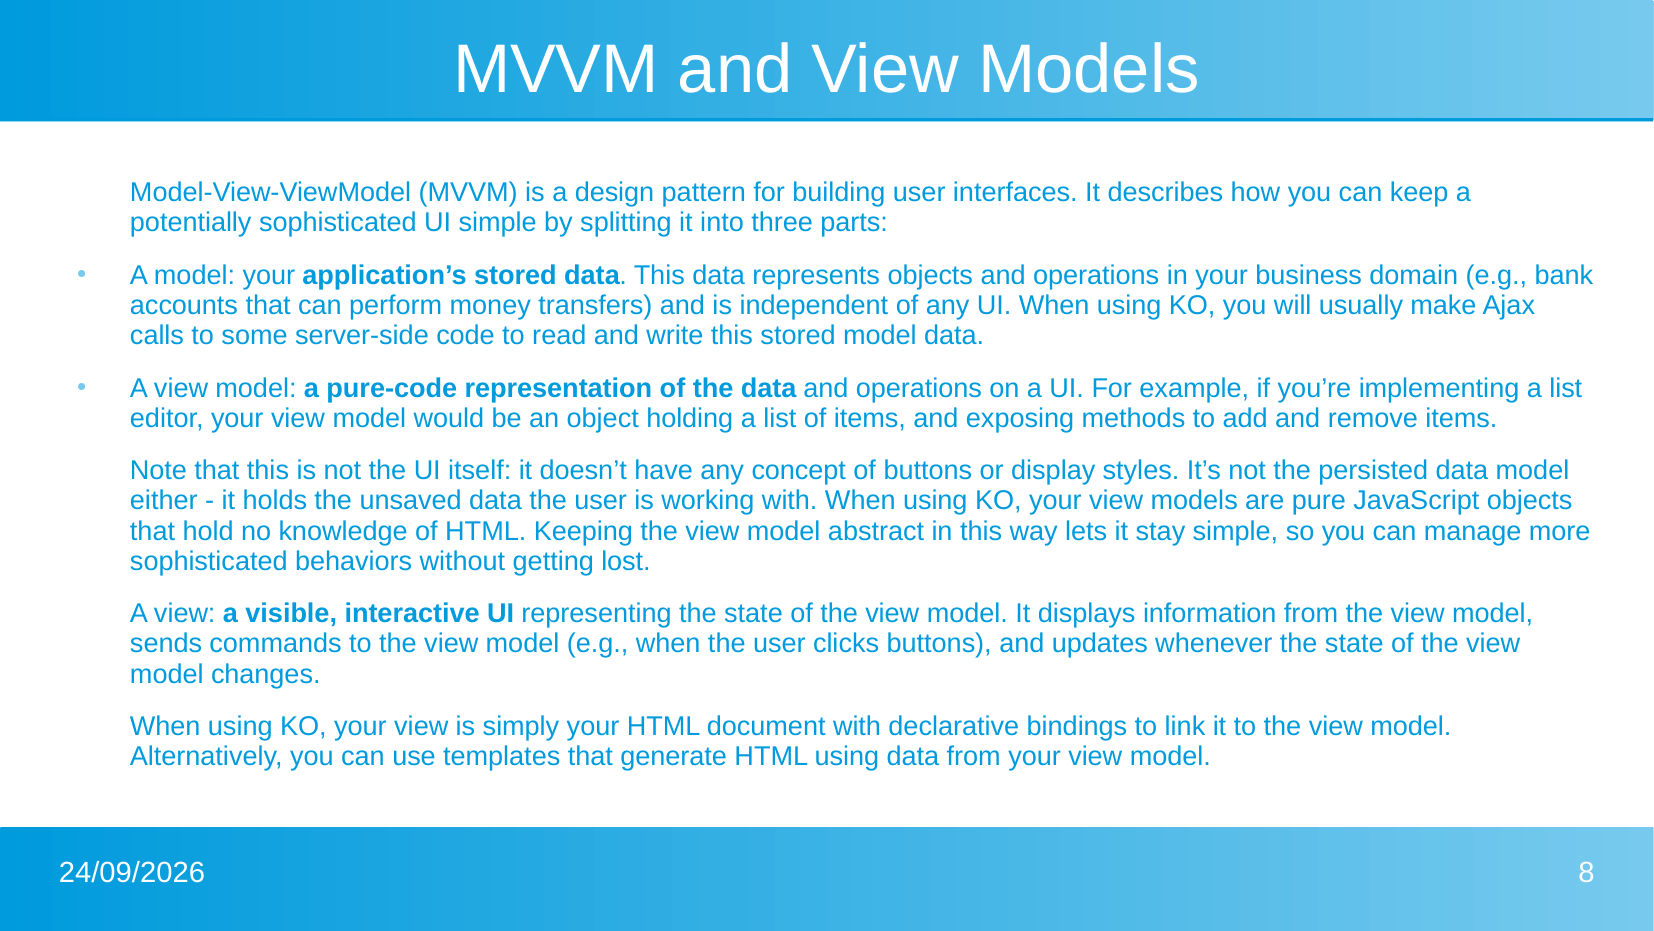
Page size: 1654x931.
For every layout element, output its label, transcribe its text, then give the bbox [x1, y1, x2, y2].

title MVVM and View Models [59, 29, 1595, 108]
list Model-View-ViewModel (MVVM) is a design pattern for building user interfaces. It describes how you can keep a potentially sophisticated UI simple by splitting it into three parts: A model: your application’s stored data. This data represents objects and operations in your business domain (e.g., bank accounts that can perform money transfers) and is independent of any UI. When using KO, you will usually make Ajax calls to some server-side code to read and write this stored model data. A view model: a pure-code representation of the data and operations on a UI. For example, if you’re implementing a list editor, your view model would be an object holding a list of items, and exposing methods to add and remove items. Note that this is not the UI itself: it doesn’t have any concept of buttons or display styles. It’s not the persisted data model either - it holds the unsaved data the user is working with. When using KO, your view models are pure JavaScript objects that hold no knowledge of HTML. Keeping the view model abstract in this way lets it stay simple, so you can manage more sophisticated behaviors without getting lost. A view: a visible, interactive UI representing the state of the view model. It displays information from the view model, sends commands to the view model (e.g., when the user clicks buttons), and updates whenever the state of the view model changes. When using KO, your view is simply your HTML document with declarative bindings to link it to the view model. Alternatively, you can use templates that generate HTML using data from your view model. [59, 177, 1595, 768]
